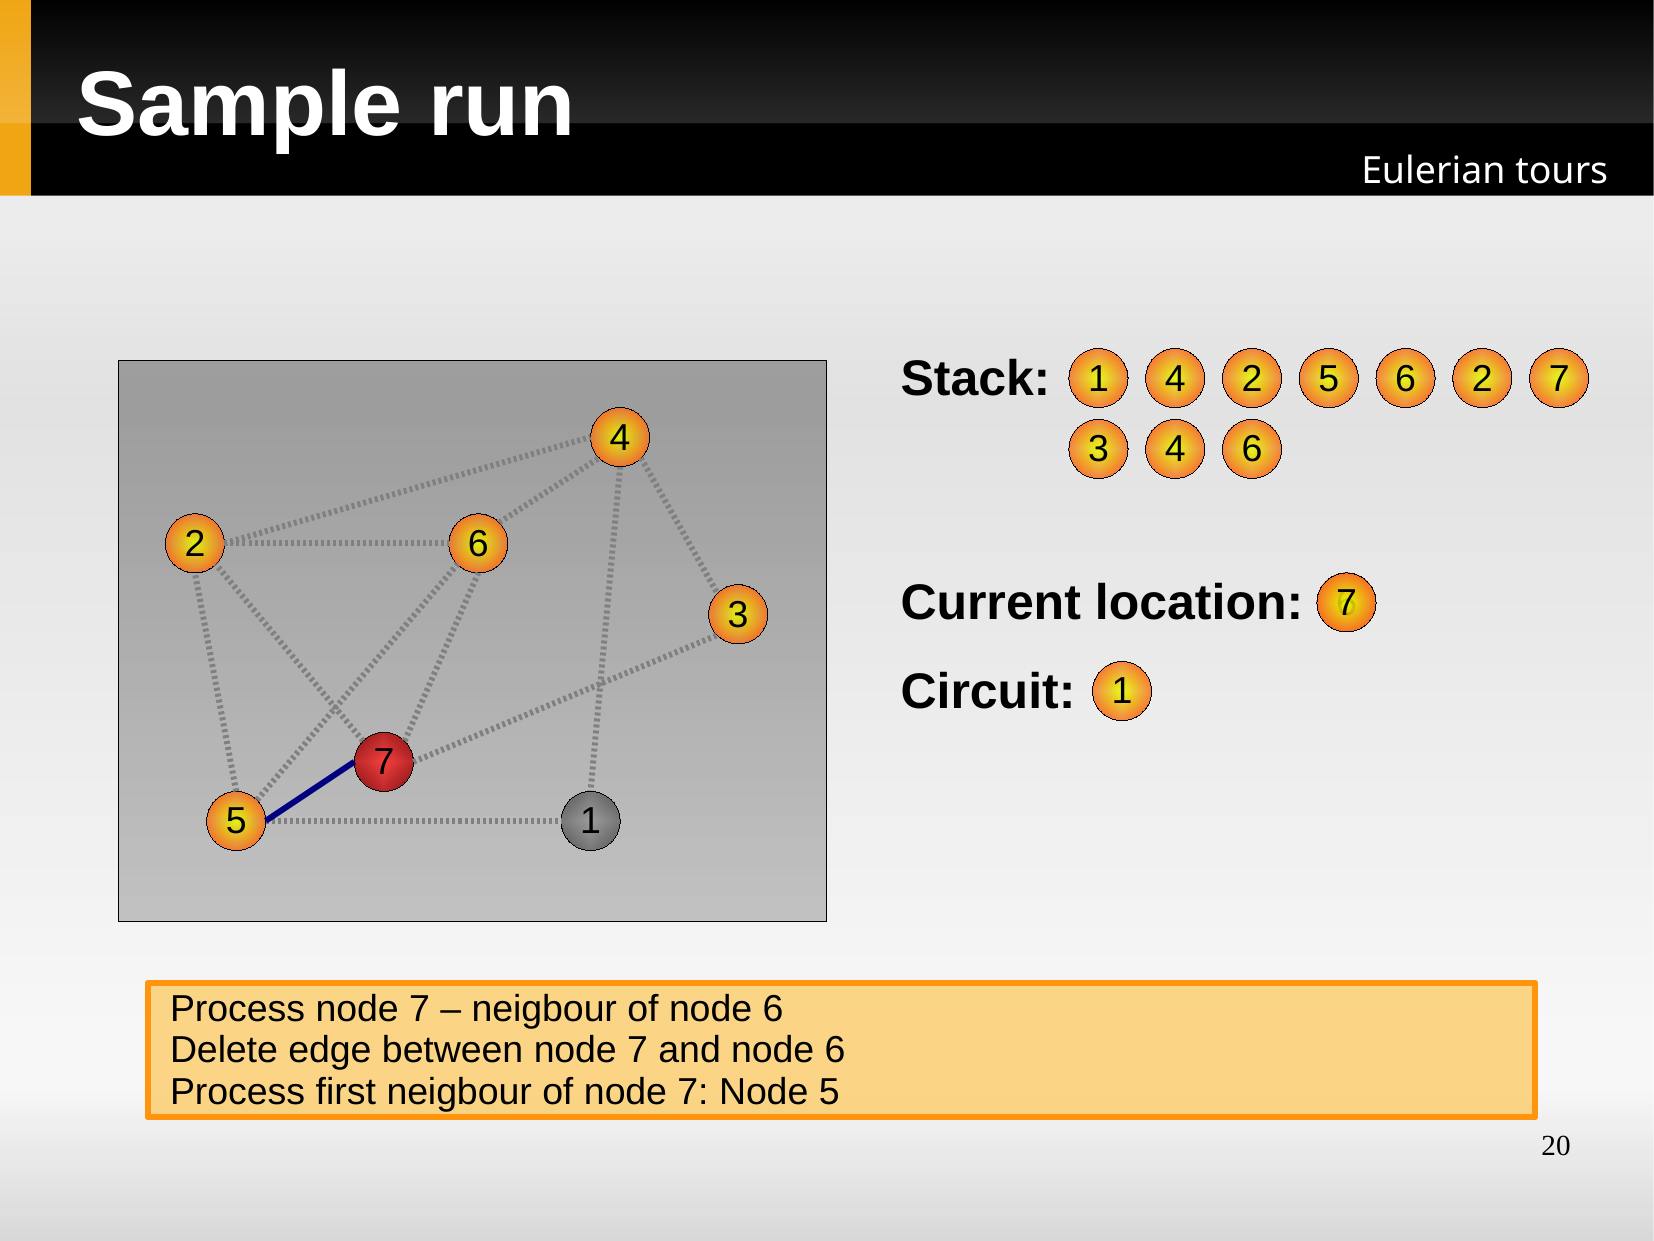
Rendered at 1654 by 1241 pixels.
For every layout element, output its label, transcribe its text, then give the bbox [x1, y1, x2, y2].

text_box 6 [1222, 419, 1282, 479]
text_box Circuit: [885, 655, 1093, 727]
text_box [118, 360, 827, 922]
text_box 4 [590, 407, 650, 467]
text_box Current location: [885, 567, 1359, 638]
text_box 5 [206, 791, 266, 851]
title Sample run [76, 0, 1565, 208]
text_box 6 [1375, 348, 1436, 408]
text_box 1 [1092, 661, 1152, 721]
text_box 7 [1529, 348, 1589, 408]
text_box 7 [1316, 572, 1377, 632]
text_box 1 [1068, 348, 1129, 408]
text_box 1 [561, 791, 621, 851]
text_box 4 [1145, 419, 1205, 479]
text_box 2 [165, 513, 225, 573]
text_box 2 [1452, 348, 1512, 408]
text_box 3 [708, 584, 768, 644]
text_box Process node 7 – neigbour of node 6 Delete edge between node 7 and node 6 Process first neigbour of node 7: Node 5 [147, 982, 1536, 1118]
text_box 7 [354, 732, 414, 792]
picture [0, 0, 1654, 1241]
text_box 2 [1222, 348, 1282, 408]
text_box 3 [1068, 419, 1129, 479]
text_box 4 [1145, 348, 1205, 408]
text_box 5 [1299, 348, 1359, 408]
text_box 6 [448, 513, 508, 573]
text_box Stack: [885, 342, 1123, 414]
